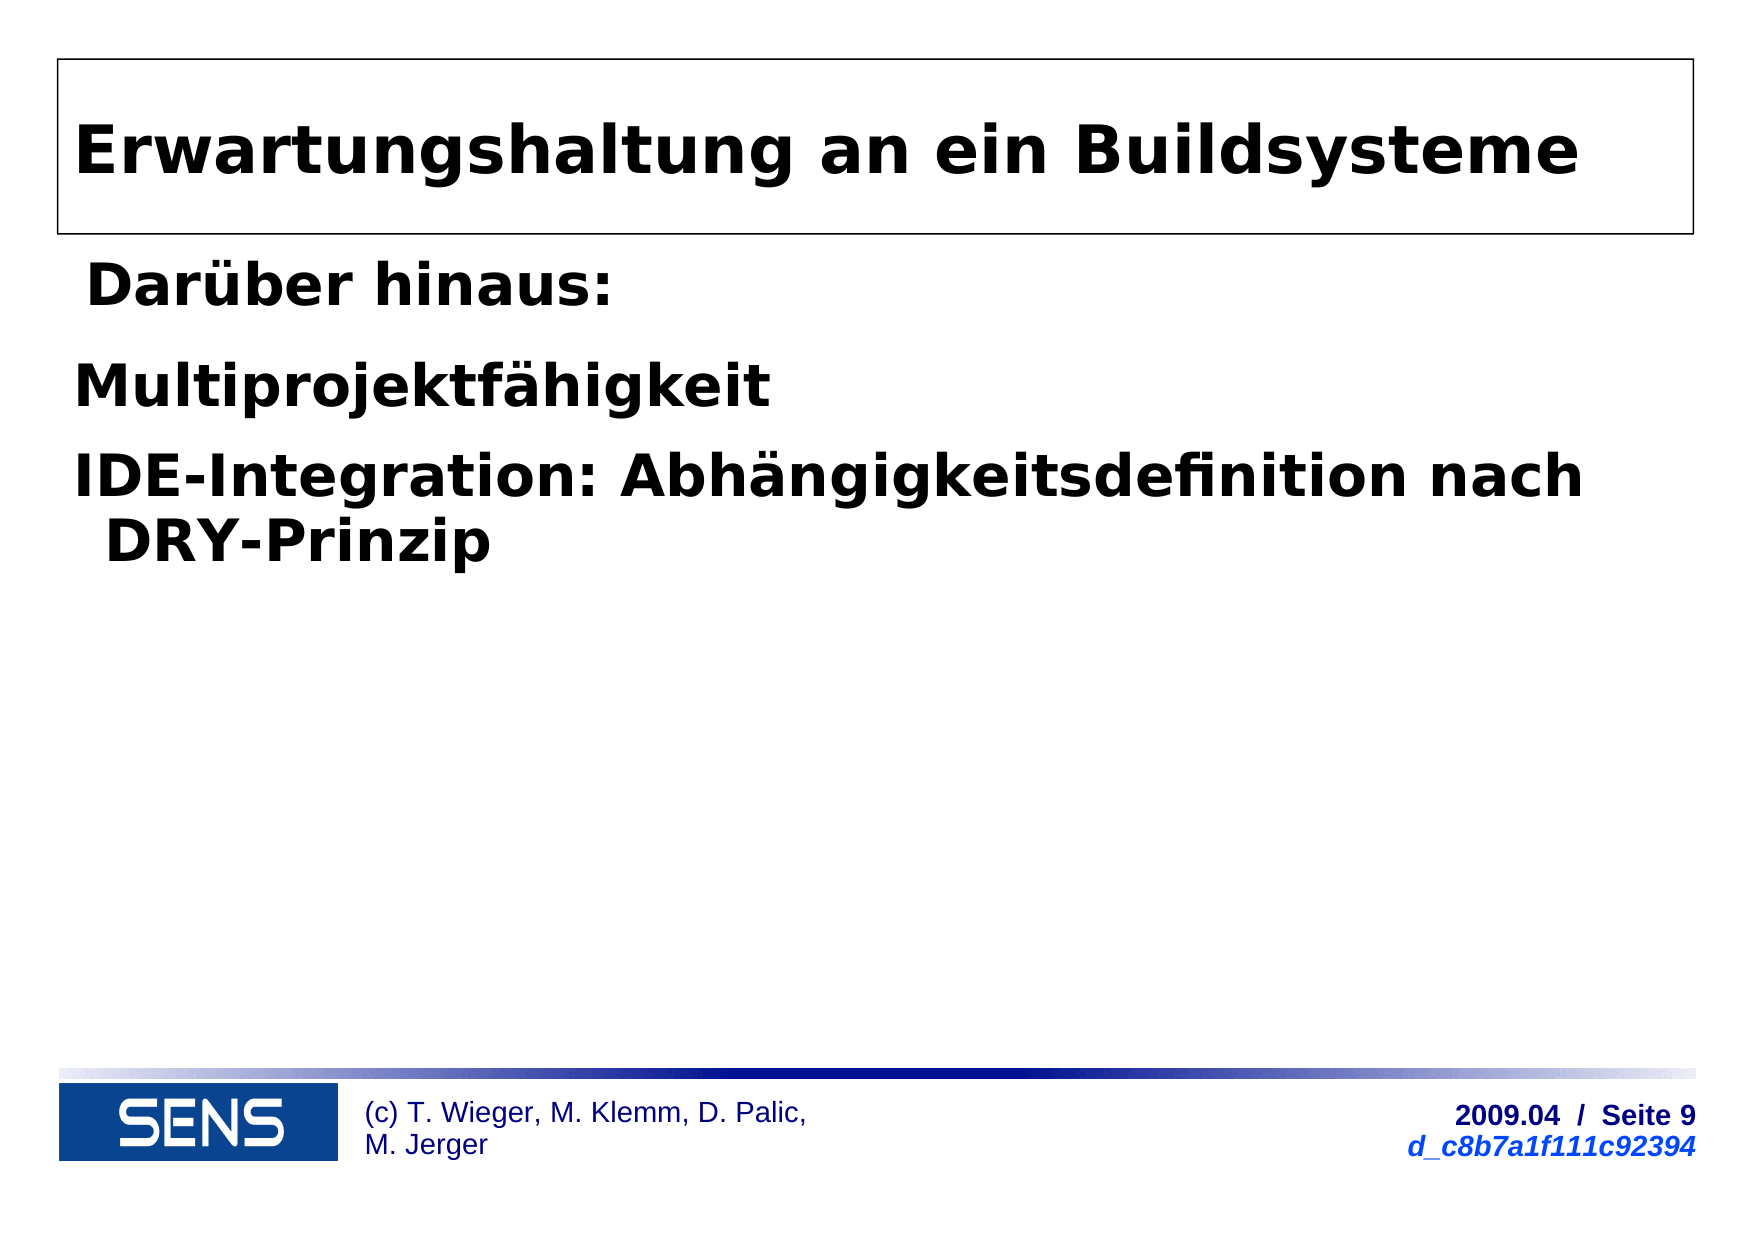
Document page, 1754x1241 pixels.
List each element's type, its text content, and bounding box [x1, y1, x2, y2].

list Darüber hinaus: Multiprojektfähigkeit IDE-Integration: Abhängigkeitsdefinition nach DRY-Prinzip [73, 250, 1696, 1017]
picture [59, 1068, 1696, 1079]
picture [59, 1083, 338, 1161]
title Erwartungshaltung an ein Buildsysteme [73, 61, 1693, 241]
